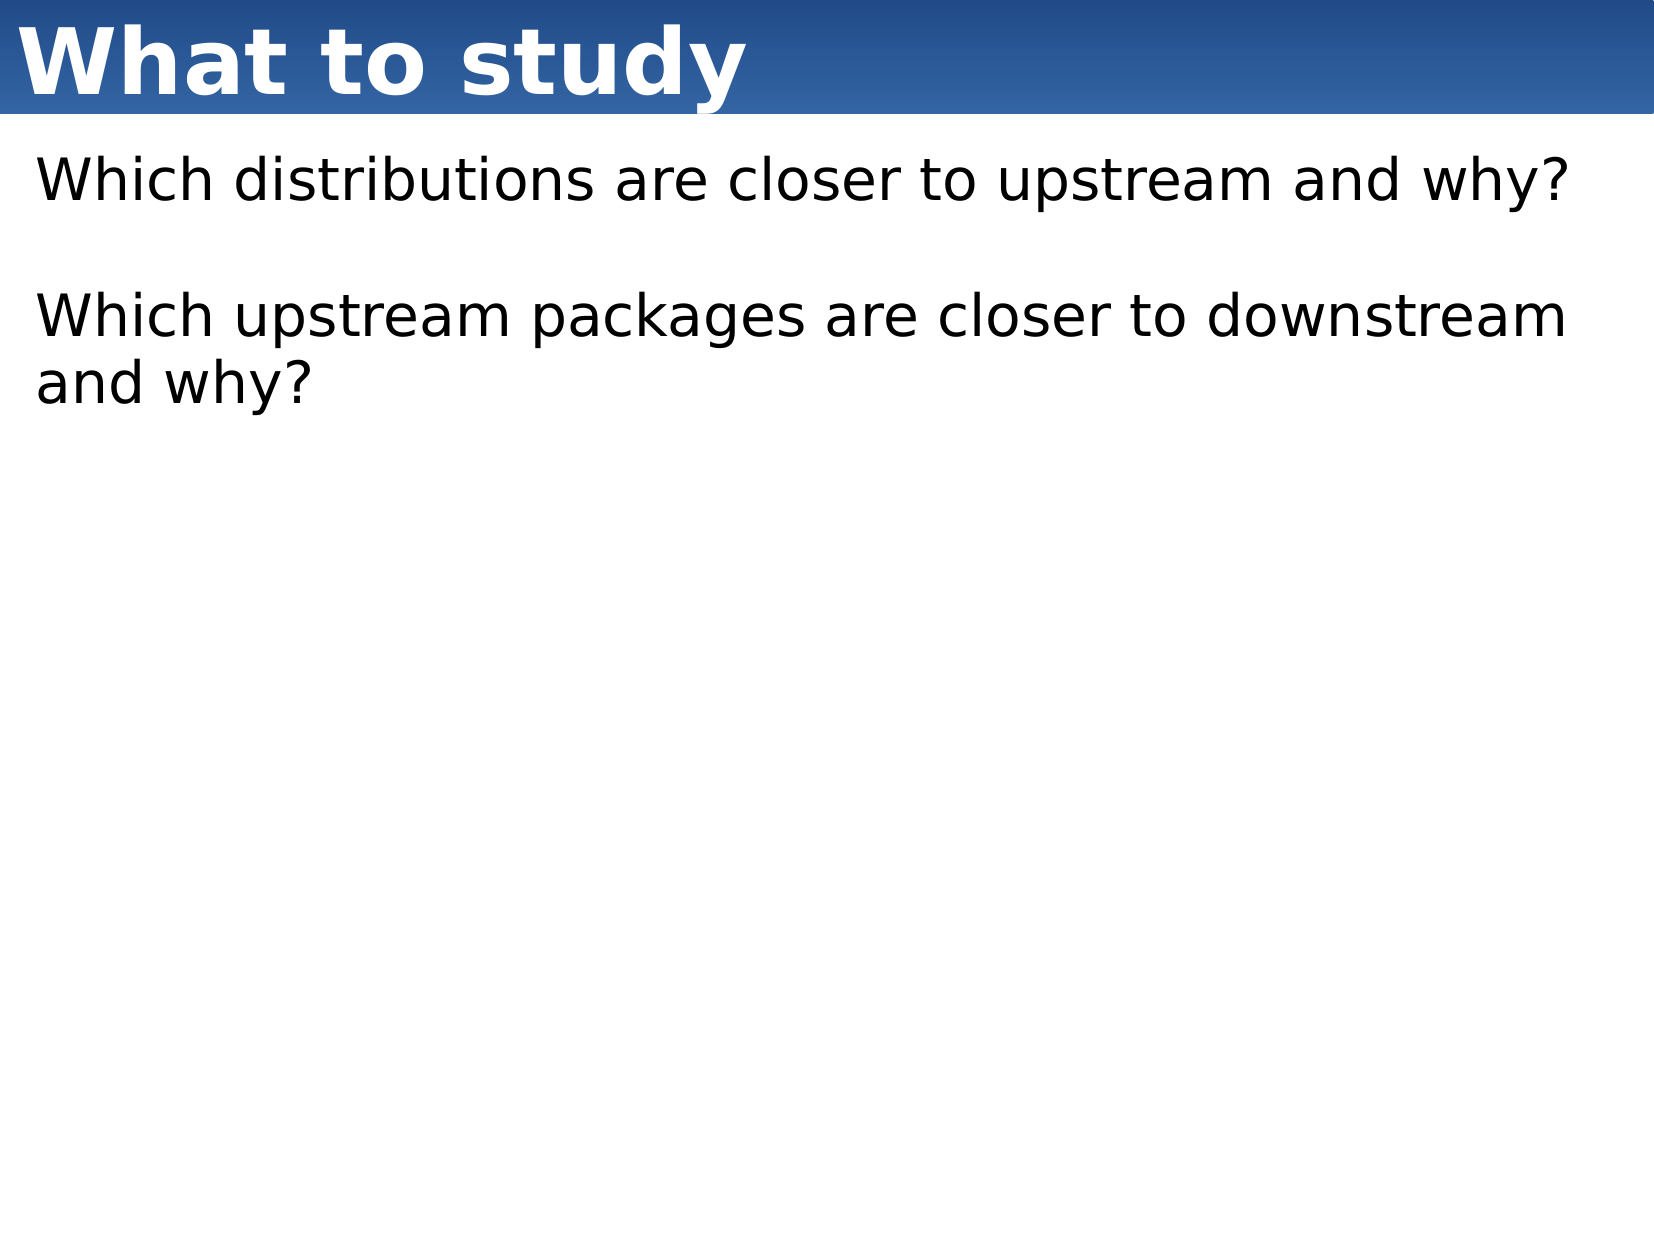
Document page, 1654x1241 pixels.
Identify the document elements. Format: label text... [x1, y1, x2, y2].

text_box Which distributions are closer to upstream and why? Which upstream packages are closer to downstream and why? [21, 139, 1620, 426]
text_box What to study [1, 1, 764, 124]
text_box [0, 0, 1654, 114]
